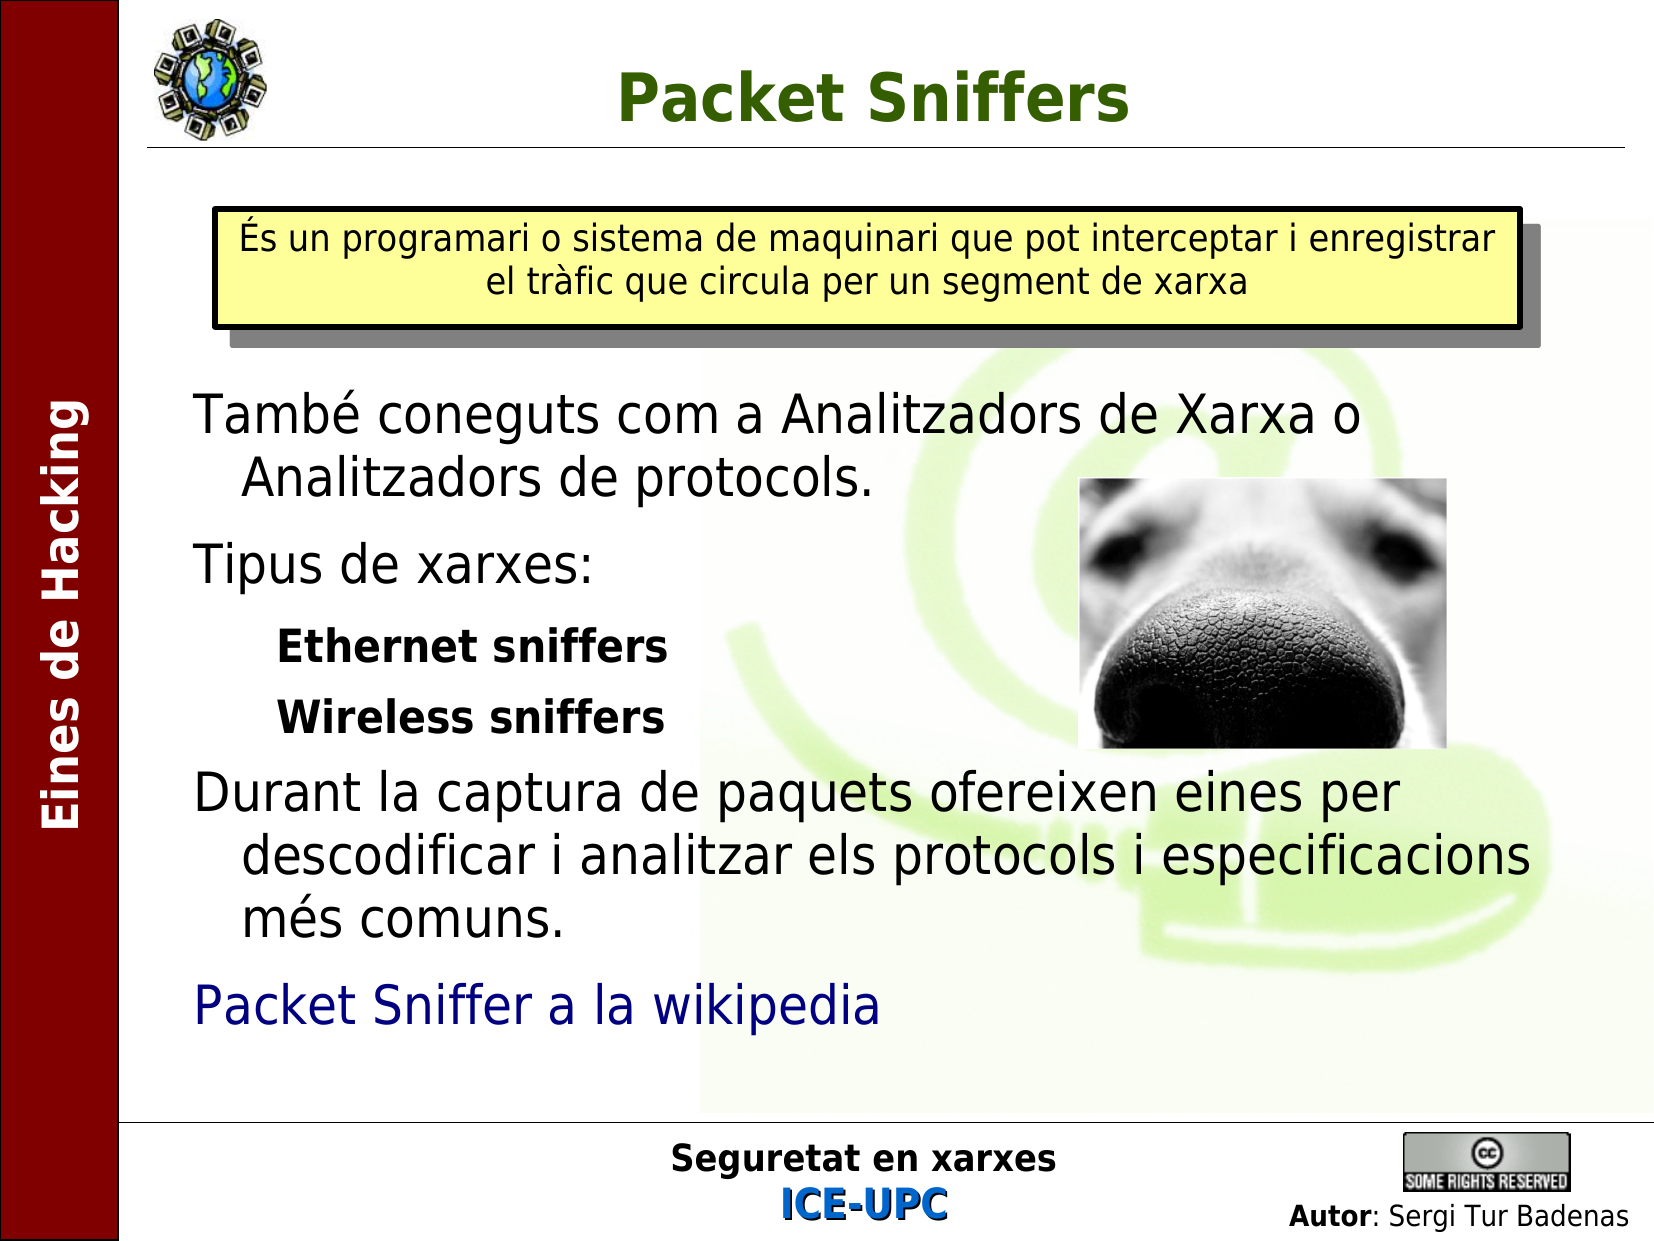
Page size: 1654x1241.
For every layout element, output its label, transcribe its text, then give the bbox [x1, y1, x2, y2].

list També coneguts com a Analitzadors de Xarxa o Analitzadors de protocols. Tipus de xarxes: Ethernet sniffers Wireless sniffers Durant la captura de paquets ofereixen eines per descodificar i analitzar els protocols i especificacions més comuns. Packet Sniffer a la wikipedia [99, 383, 1635, 1078]
picture [700, 217, 1654, 1113]
text_box És un programari o sistema de maquinari que pot interceptar i enregistrar el tràfic que circula per un segment de xarxa [214, 209, 1521, 327]
title Packet Sniffers [129, 49, 1619, 148]
picture [154, 19, 268, 49]
picture [1403, 1132, 1571, 1192]
picture [1078, 477, 1447, 749]
